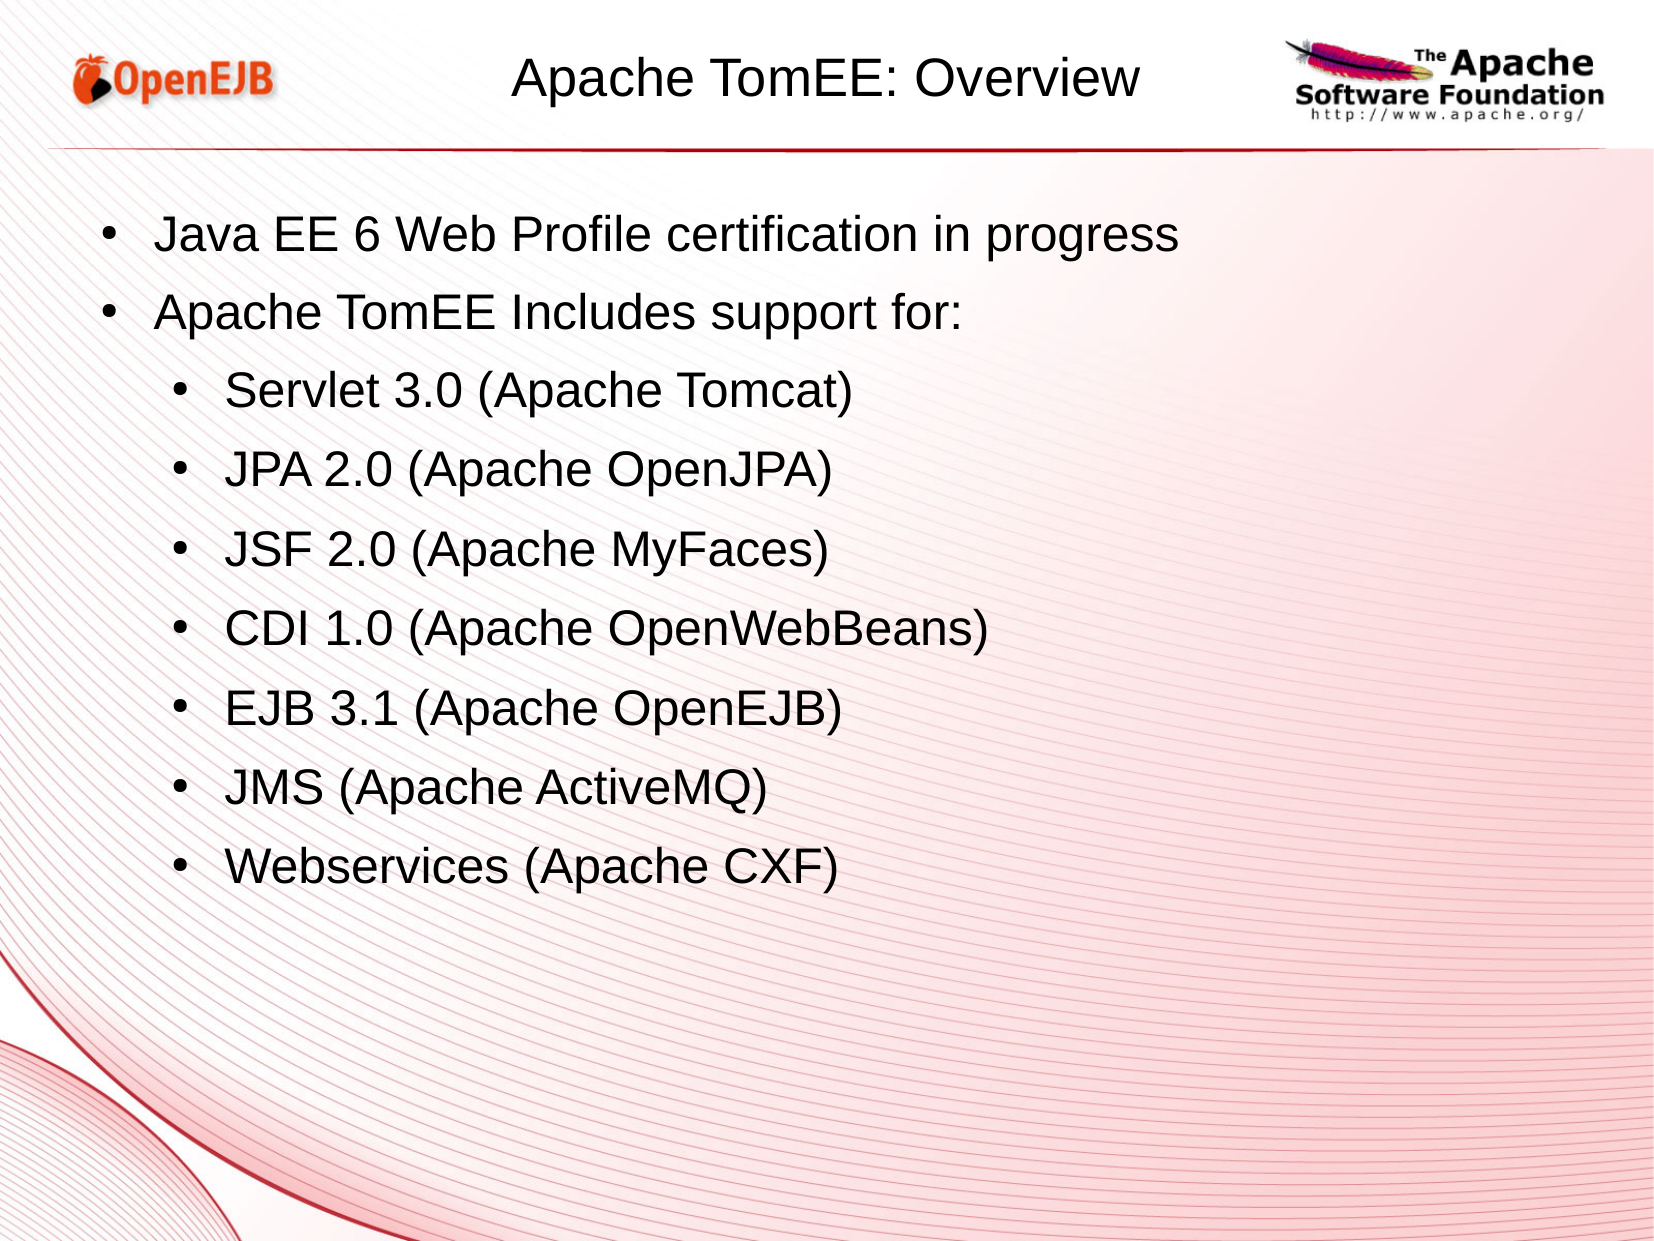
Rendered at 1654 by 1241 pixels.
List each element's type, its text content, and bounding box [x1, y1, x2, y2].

list Java EE 6 Web Profile certification in progress Apache TomEE Includes support for: Servlet 3.0 (Apache Tomcat) JPA 2.0 (Apache OpenJPA) JSF 2.0 (Apache MyFaces) CDI 1.0 (Apache OpenWebBeans) EJB 3.1 (Apache OpenEJB) JMS (Apache ActiveMQ) Webservices (Apache CXF) [82, 206, 1571, 1094]
picture [0, 0, 1654, 1241]
title Apache TomEE: Overview [82, 8, 1571, 148]
